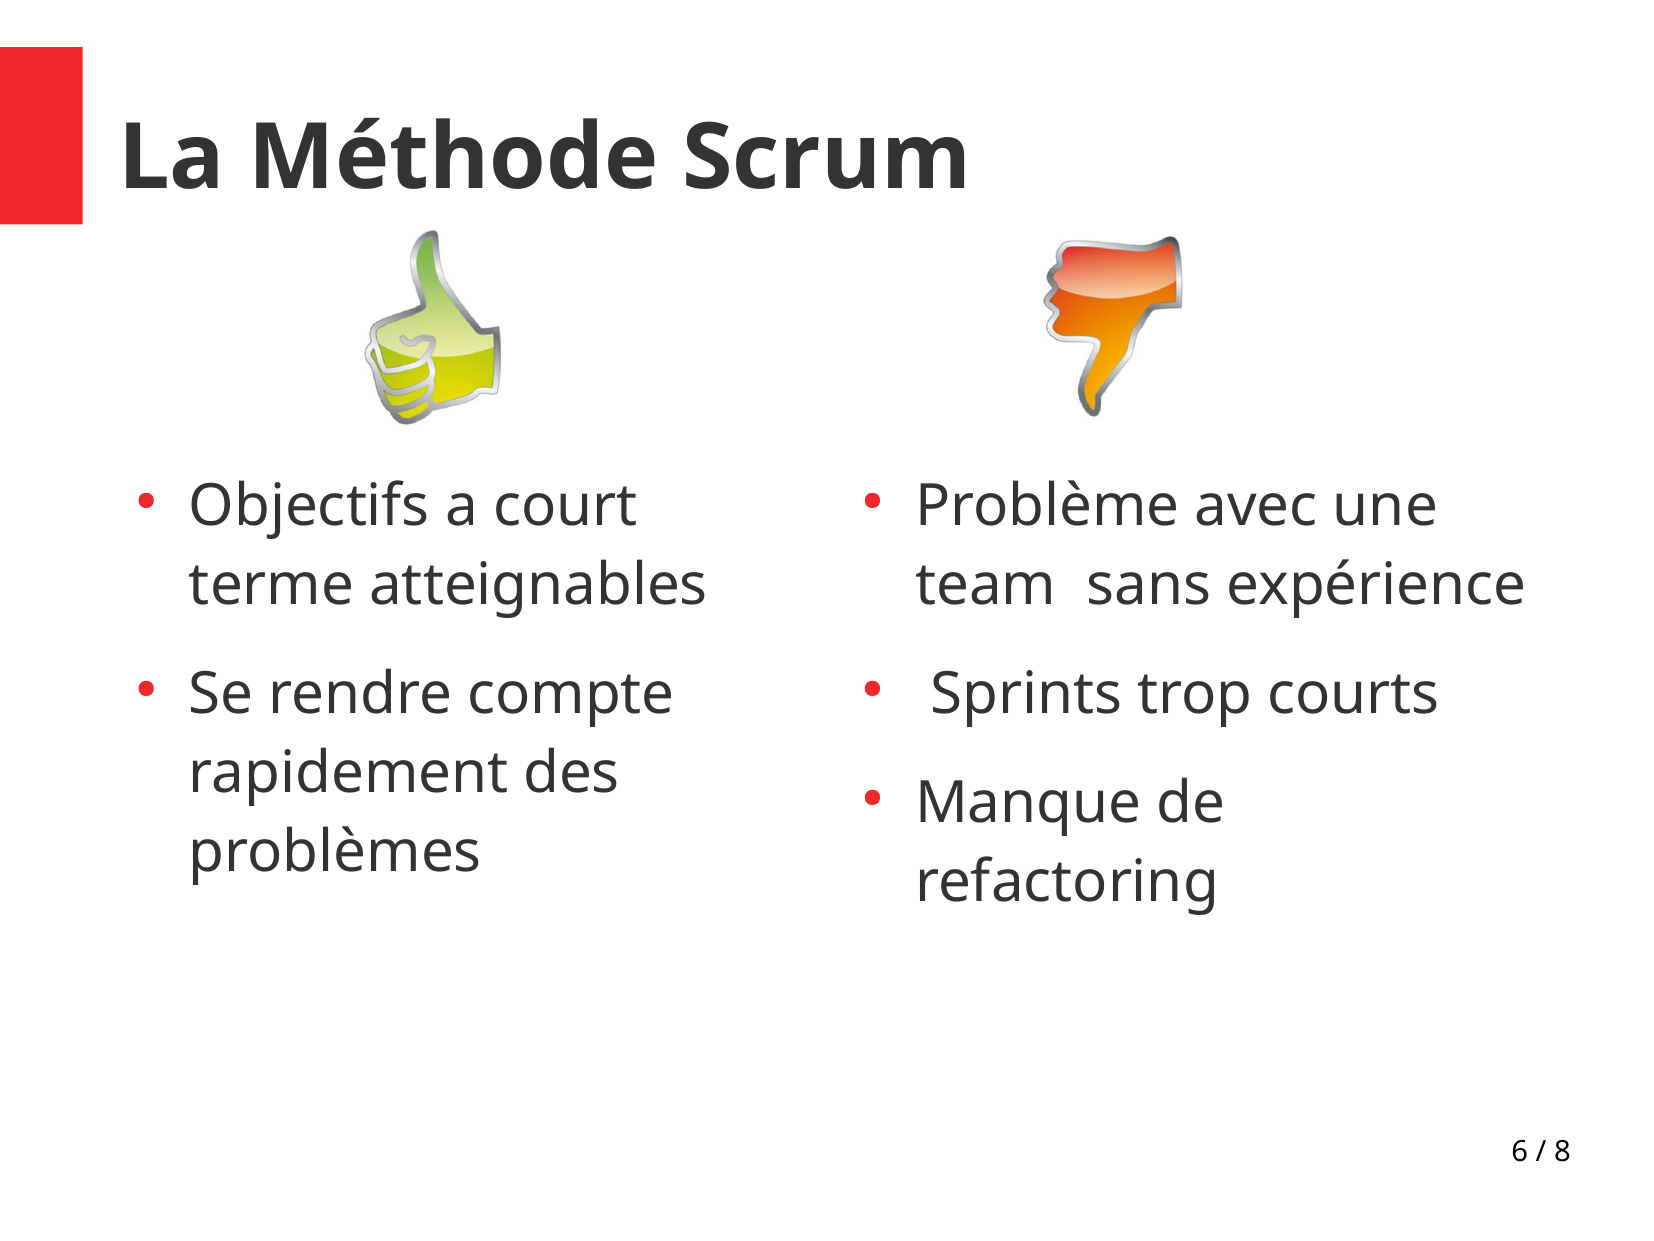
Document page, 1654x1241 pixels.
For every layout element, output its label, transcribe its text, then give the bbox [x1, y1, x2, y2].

picture [1035, 225, 1186, 422]
picture [360, 225, 511, 434]
list Problème avec une team sans expérience Sprints trop courts Manque de refactoring [844, 354, 1536, 1074]
title La Méthode Scrum [118, 49, 1571, 257]
list Objectifs a court terme atteignables Se rendre compte rapidement des problèmes [118, 354, 810, 1074]
